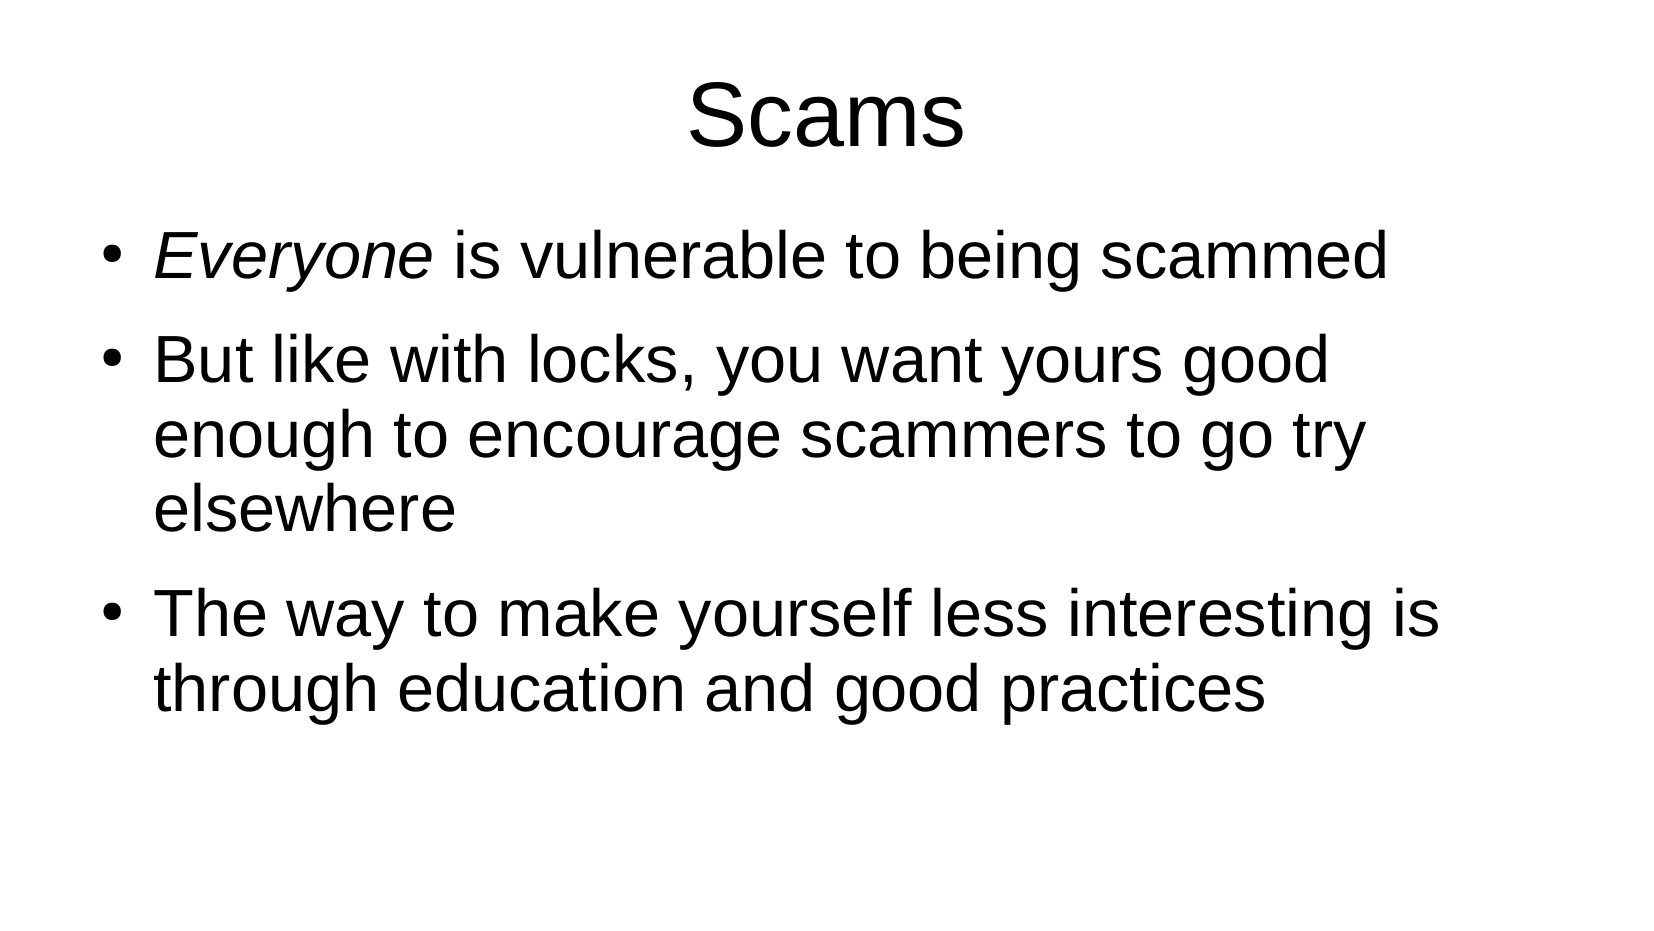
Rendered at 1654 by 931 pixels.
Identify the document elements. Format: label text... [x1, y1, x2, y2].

title Scams [82, 37, 1571, 193]
list Everyone is vulnerable to being scammed But like with locks, you want yours good enough to encourage scammers to go try elsewhere The way to make yourself less interesting is through education and good practices [82, 217, 1571, 758]
